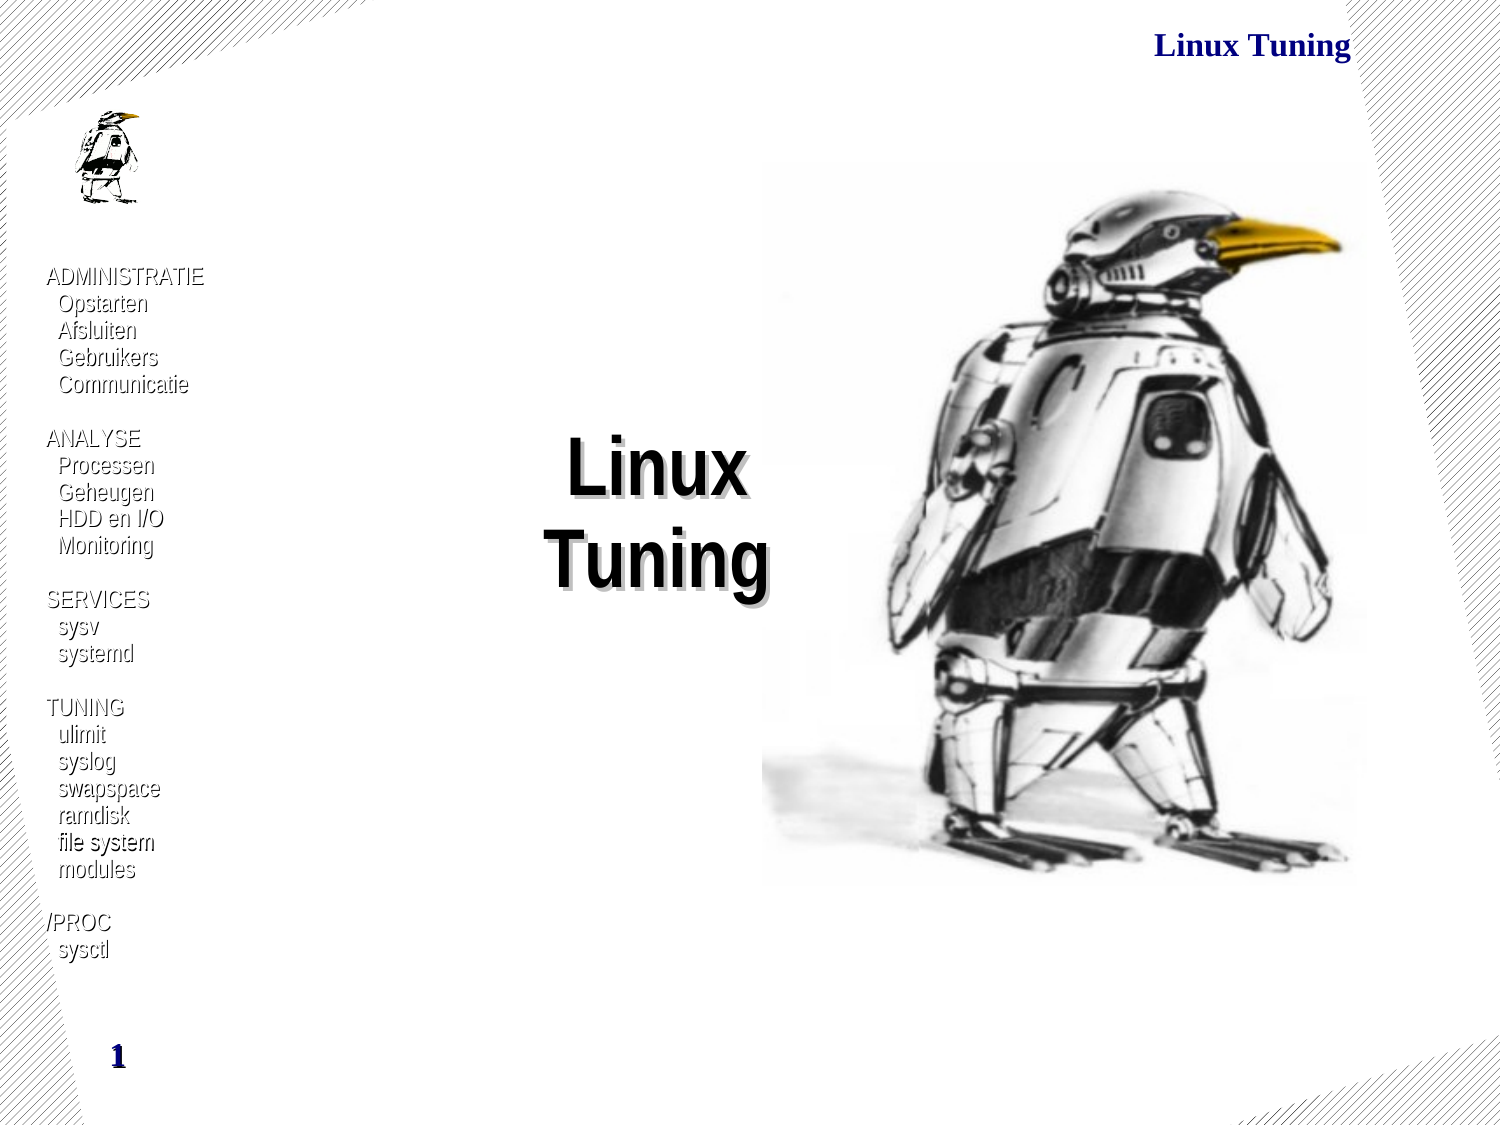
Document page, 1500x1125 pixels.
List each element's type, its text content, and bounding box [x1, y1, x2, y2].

title Linux Tuning [293, 279, 1021, 749]
picture [762, 162, 1367, 886]
picture [57, 105, 143, 206]
